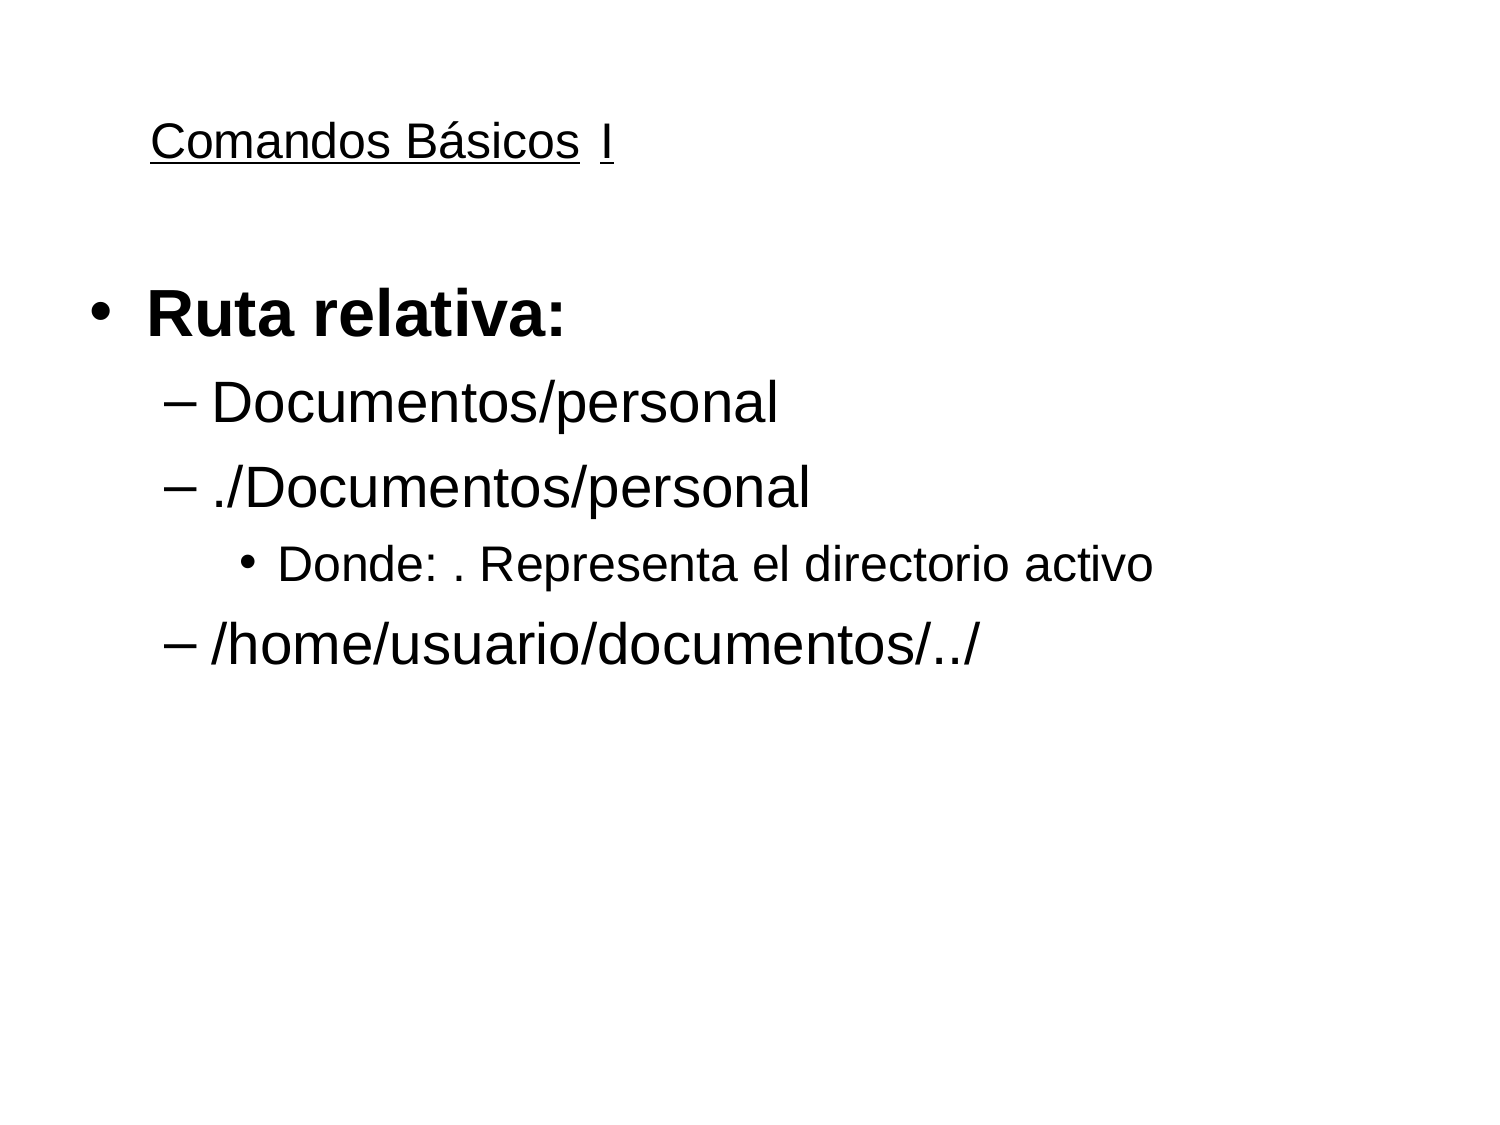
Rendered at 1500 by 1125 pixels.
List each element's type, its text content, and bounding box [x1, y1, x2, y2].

title Comandos Básicos I [75, 45, 1426, 233]
list Ruta relativa: Documentos/personal ./Documentos/personal Donde: . Representa el directorio activo /home/usuario/documentos/../ [75, 262, 1426, 1006]
